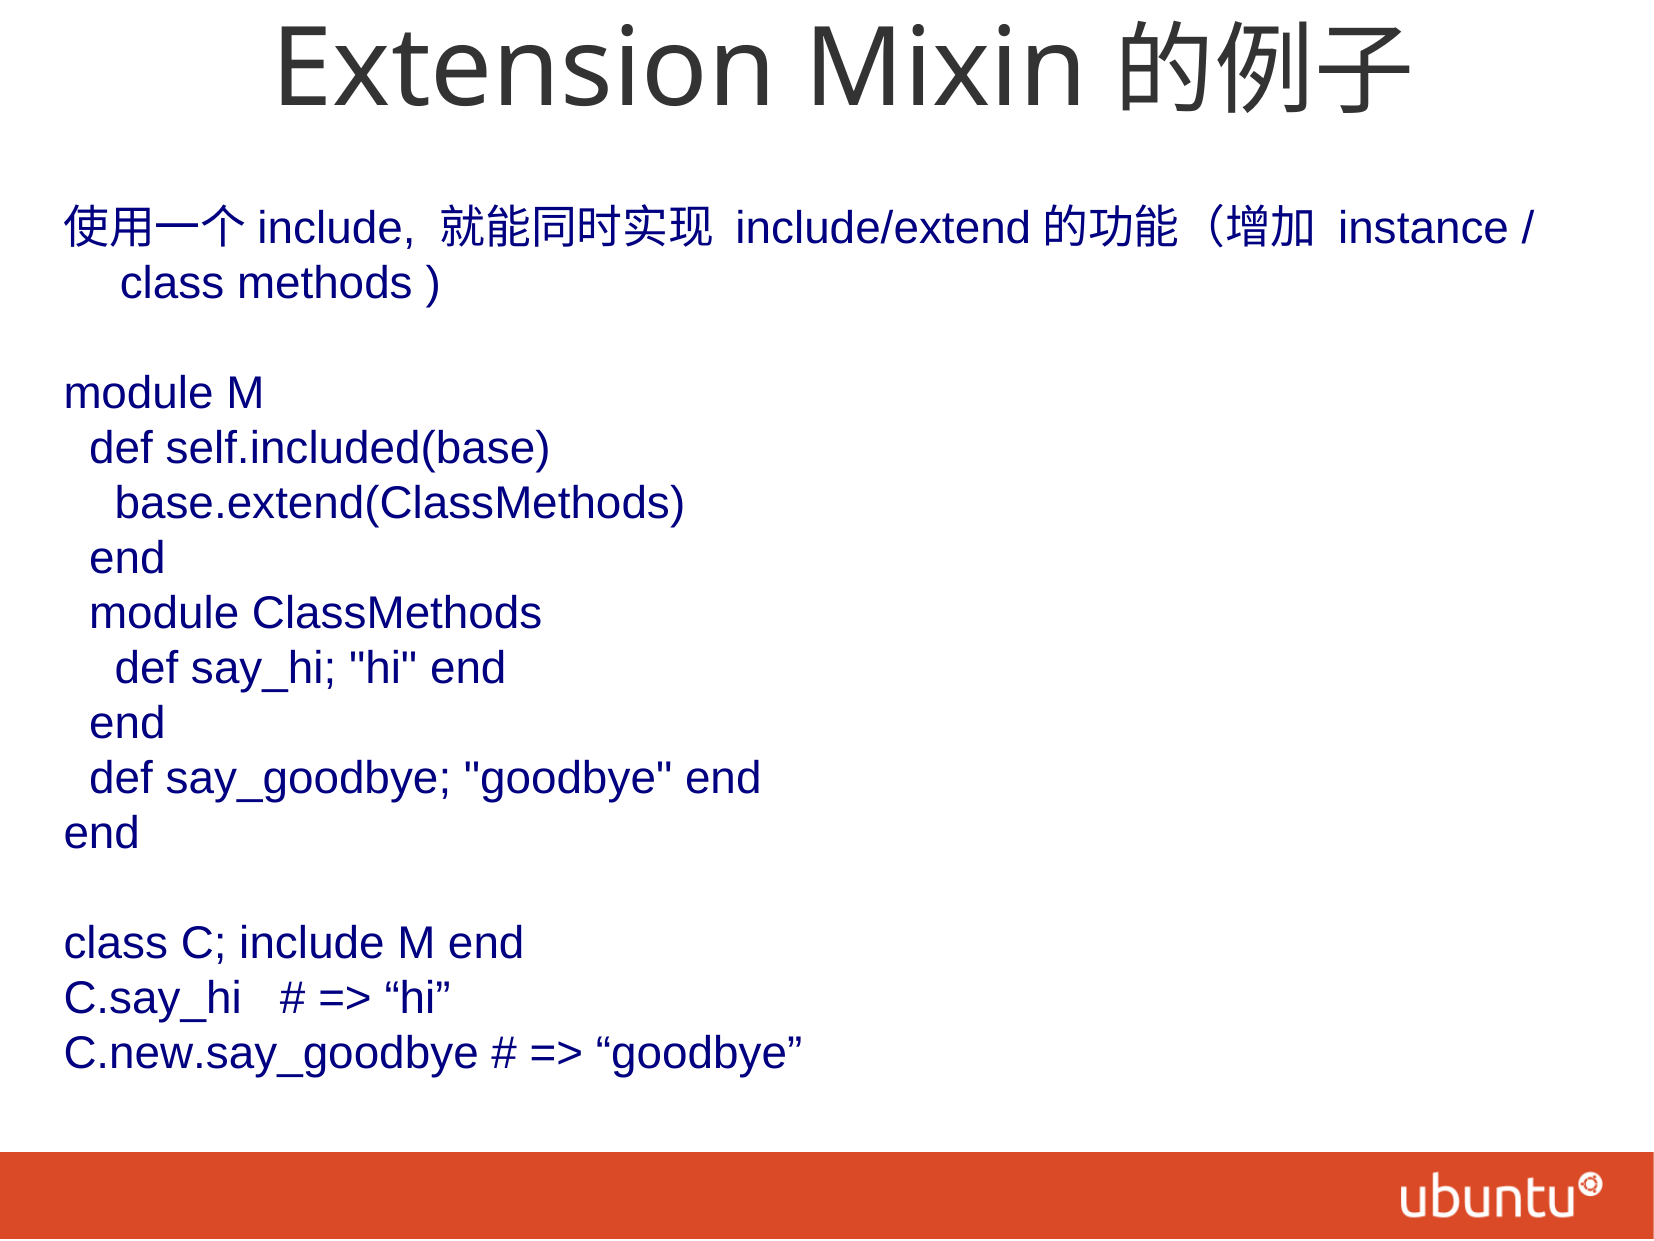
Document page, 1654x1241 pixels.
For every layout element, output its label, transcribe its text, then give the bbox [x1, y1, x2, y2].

title Extension Mixin的例子 [73, 0, 1613, 141]
subtitle 使用一个include, 就能同时实现 include/extend的功能（增加 instance / class methods ) module M def self.included(base) base.extend(ClassMethods) end module ClassMethods def say_hi; "hi" end end def say_goodbye; "goodbye" end end class C; include M end C.say_hi # => “hi” C.new.say_goodbye # => “goodbye” [63, 142, 1576, 1078]
picture [0, 1152, 1654, 1239]
